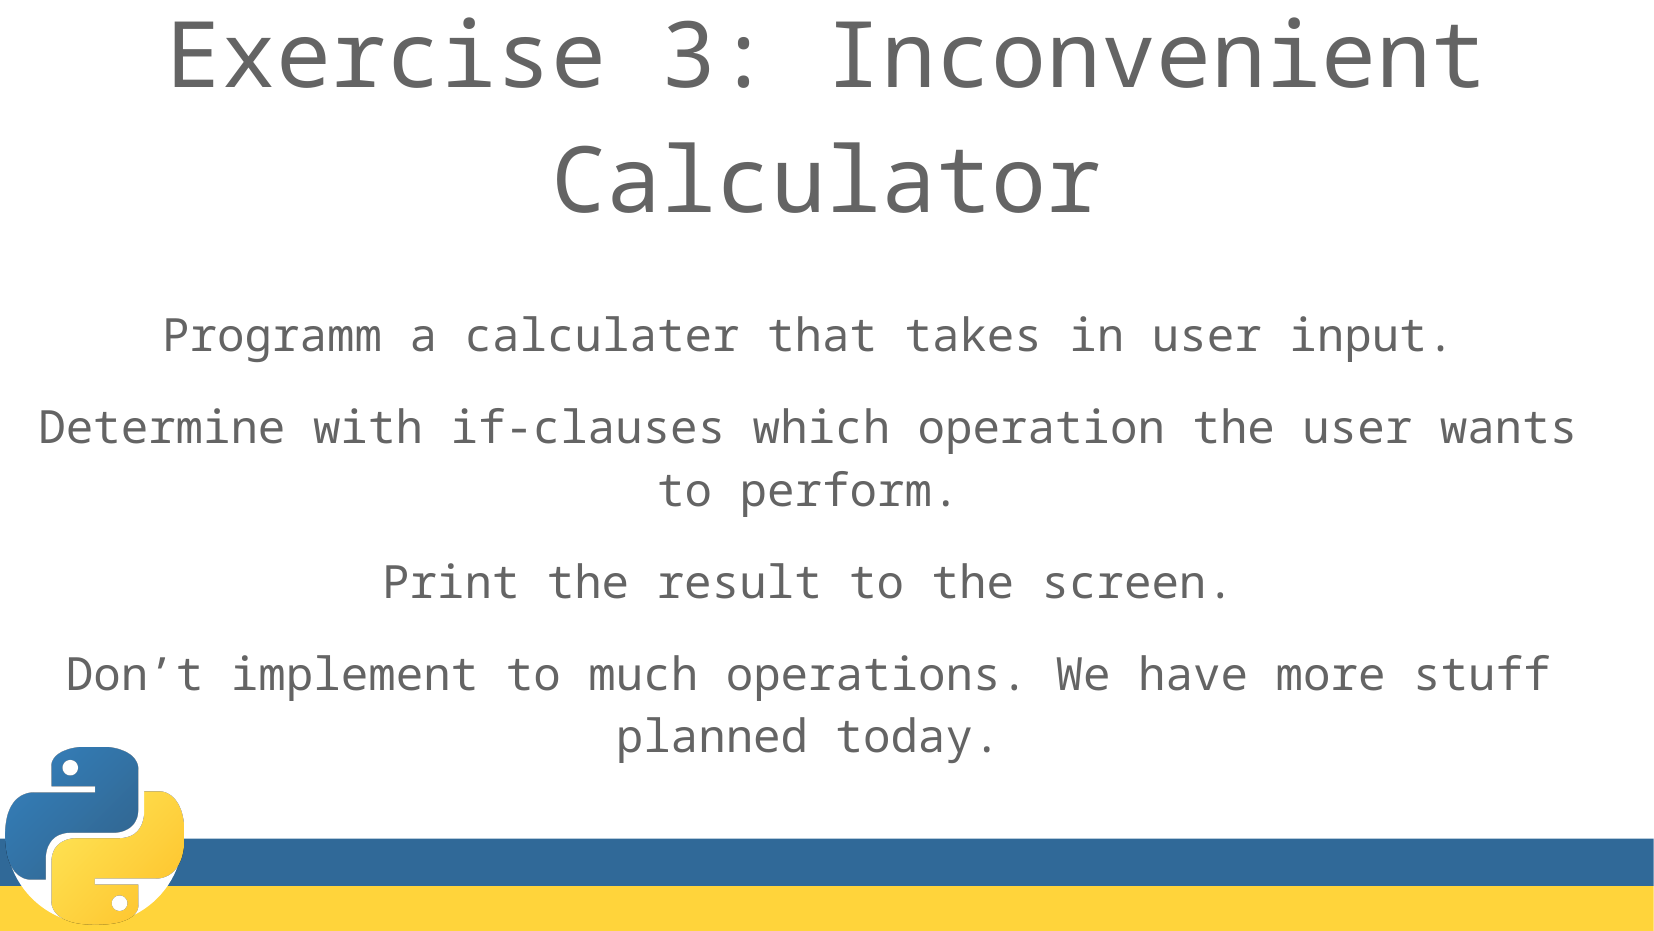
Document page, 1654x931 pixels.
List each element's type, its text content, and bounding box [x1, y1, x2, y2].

text_box Programm a calculater that takes in user input. Determine with if-clauses which operation the user wants to perform. Print the result to the screen. Don’t implement to much operations. We have more stuff planned today. [23, 295, 1607, 674]
title Exercise 3: Inconvenient Calculator [82, 22, 1571, 207]
picture [5, 747, 184, 925]
